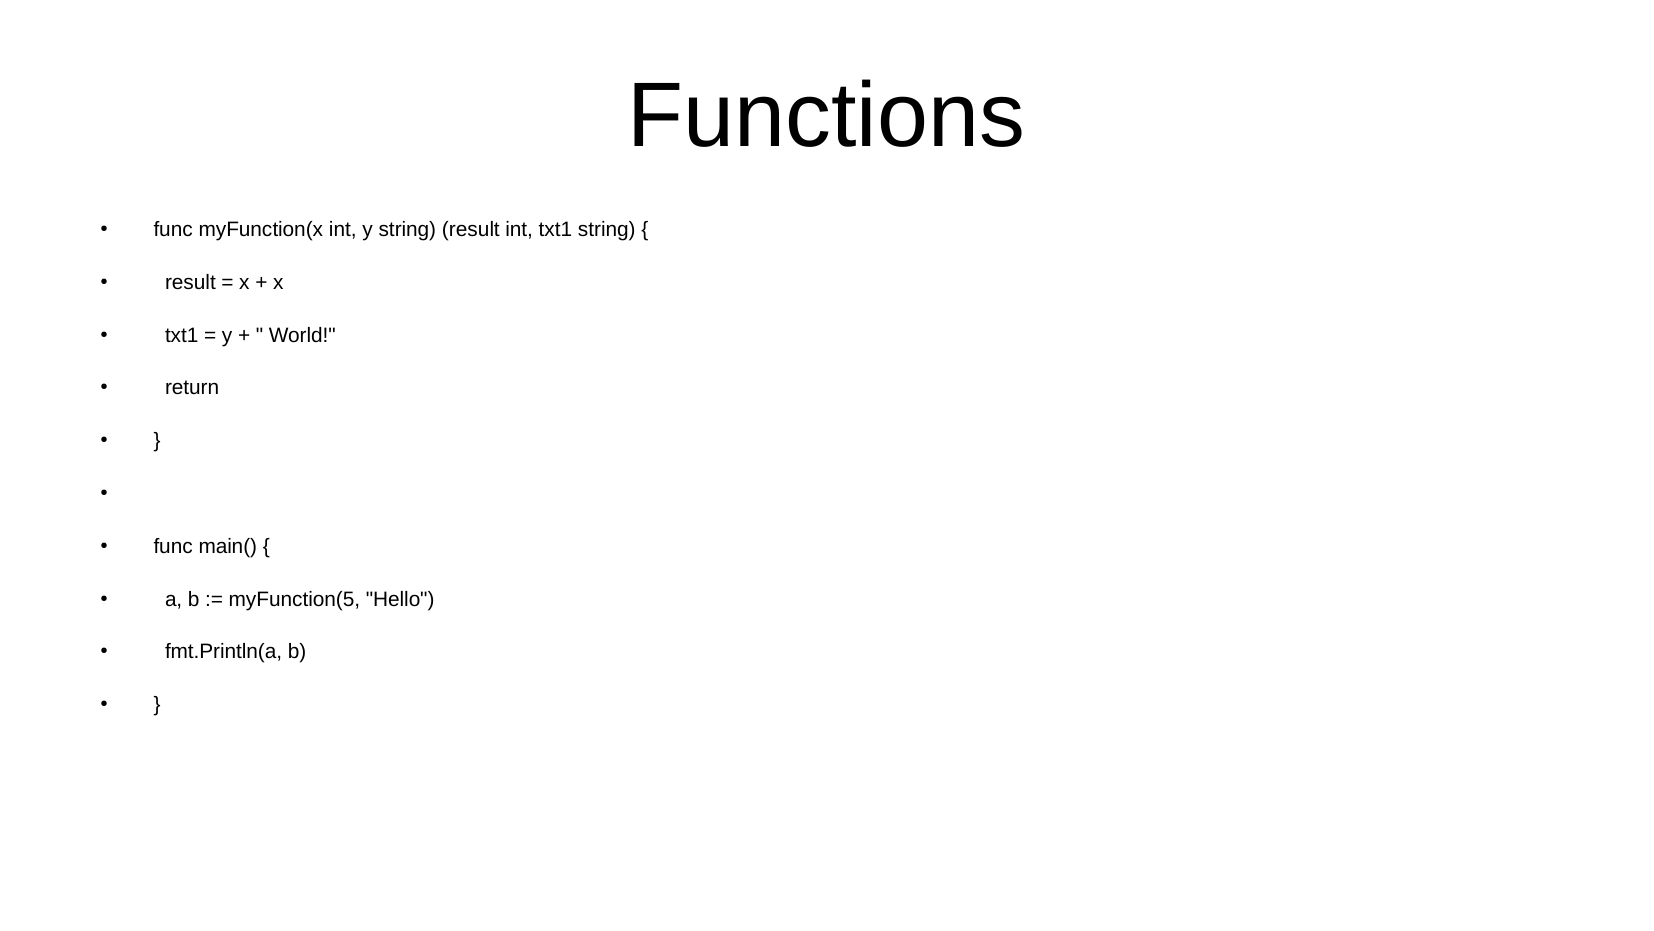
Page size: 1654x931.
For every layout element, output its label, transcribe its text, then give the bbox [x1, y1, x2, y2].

title Functions [82, 37, 1571, 193]
list func myFunction(x int, y string) (result int, txt1 string) { result = x + x txt1 = y + " World!" return } func main() { a, b := myFunction(5, "Hello") fmt.Println(a, b) } [82, 217, 1571, 901]
